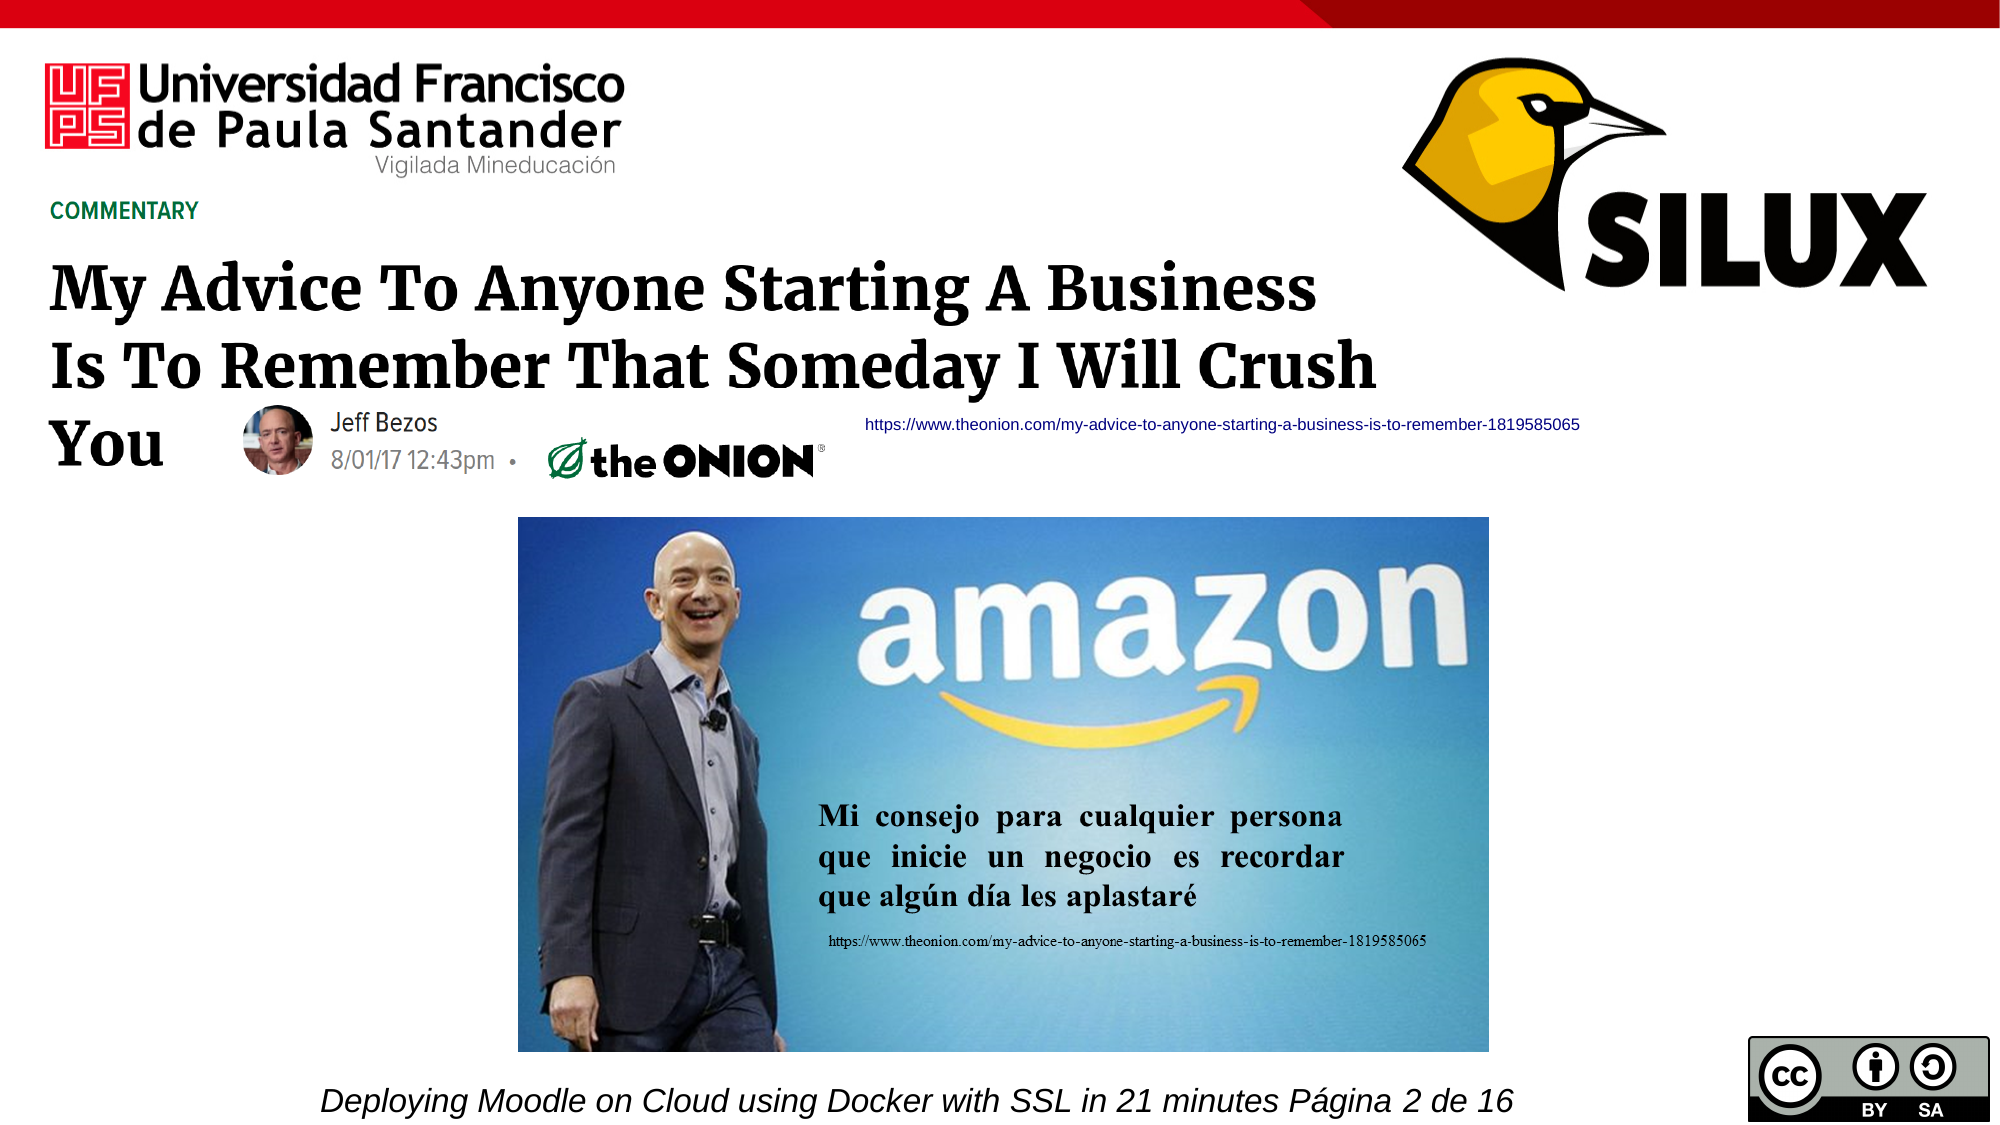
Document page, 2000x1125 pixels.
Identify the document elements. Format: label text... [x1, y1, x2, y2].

text_box Deploying Moodle on Cloud using Docker with SSL in 21 minutes Página <número> de 16 [305, 1074, 1695, 1125]
picture [0, 0, 2000, 1125]
text_box https://www.theonion.com/my-advice-to-anyone-starting-a-business-is-to-remember-1819585065 [850, 408, 1737, 461]
